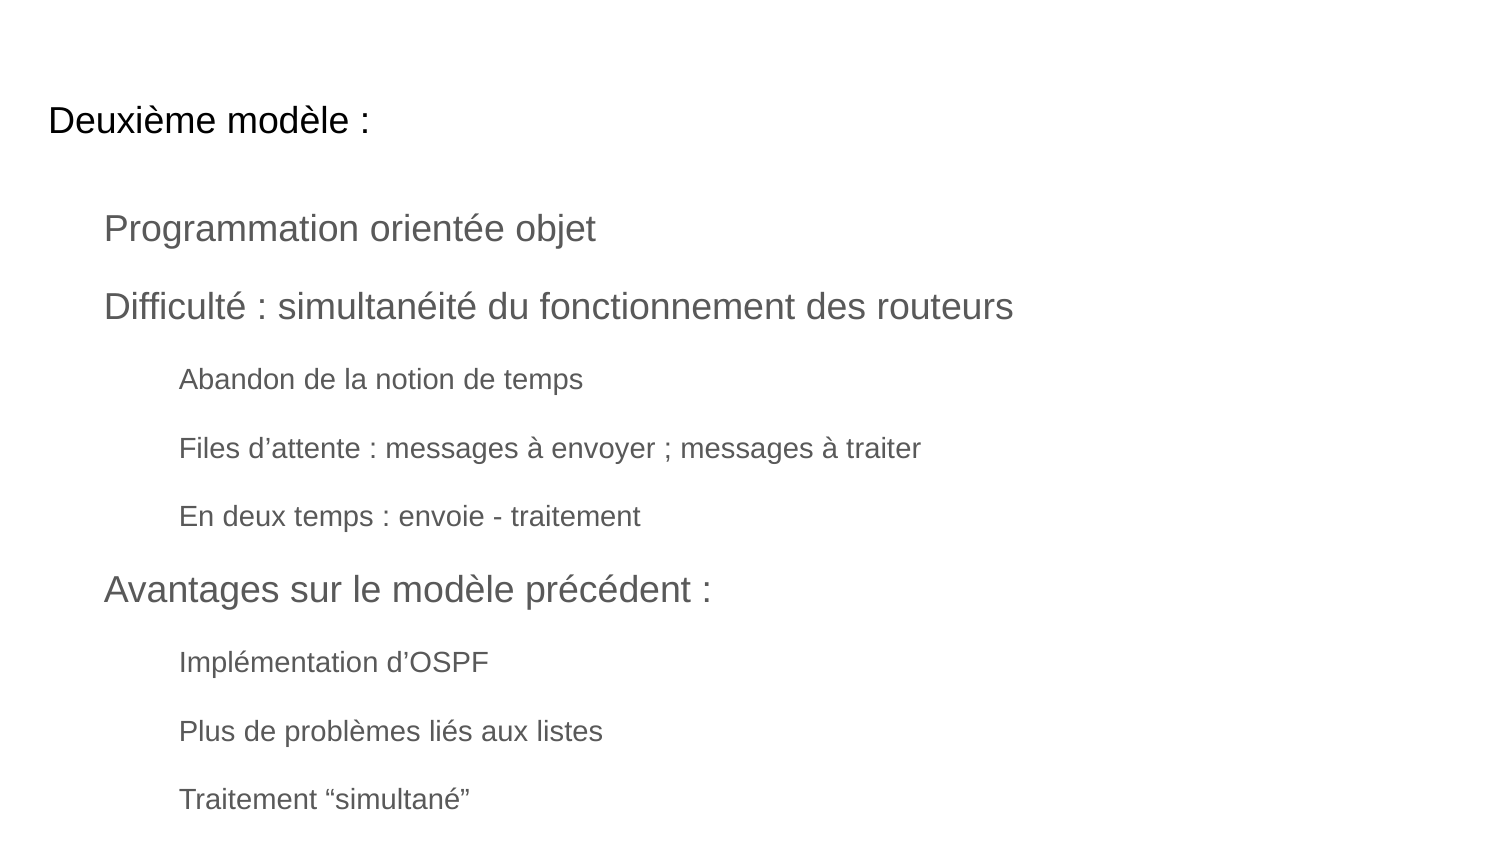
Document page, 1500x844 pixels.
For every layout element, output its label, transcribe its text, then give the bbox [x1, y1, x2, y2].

list Programmation orientée objet Difficulté : simultanéité du fonctionnement des routeurs Abandon de la notion de temps Files d’attente : messages à envoyer ; messages à traiter En deux temps : envoie - traitement Avantages sur le modèle précédent : Implémentation d’OSPF Plus de problèmes liés aux listes Traitement “simultané” [51, 189, 1449, 750]
text_box Deuxième modèle : [33, 81, 1356, 171]
